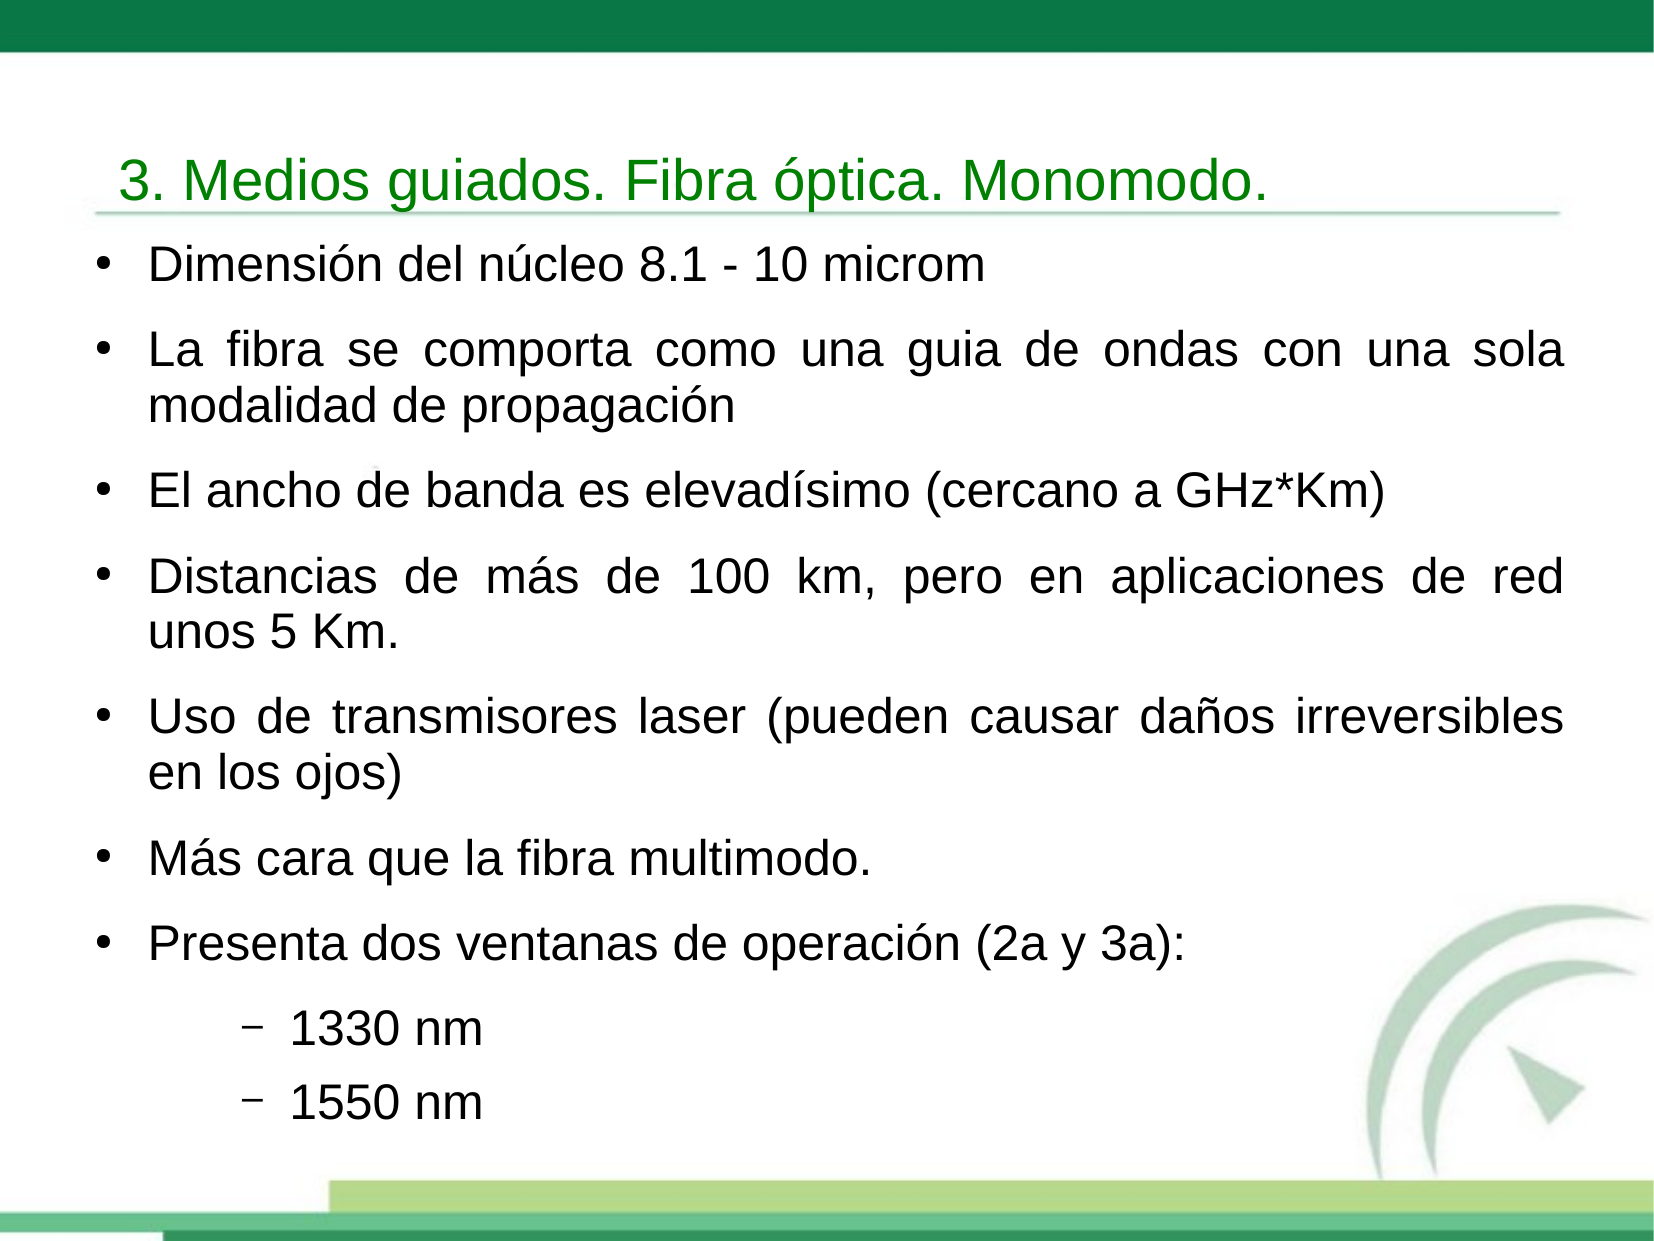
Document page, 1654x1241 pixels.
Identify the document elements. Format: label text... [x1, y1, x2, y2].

text_box 3. Medios guiados. Fibra óptica. Monomodo. [118, 147, 1329, 223]
picture [0, 0, 1654, 1241]
list Dimensión del núcleo 8.1 - 10 microm La fibra se comporta como una guia de ondas con una sola modalidad de propagación El ancho de banda es elevadísimo (cercano a GHz*Km) Distancias de más de 100 km, pero en aplicaciones de red unos 5 Km. Uso de transmisores laser (pueden causar daños irreversibles en los ojos) Más cara que la fibra multimodo. Presenta dos ventanas de operación (2a y 3a): 1330 nm 1550 nm [76, 236, 1565, 1130]
